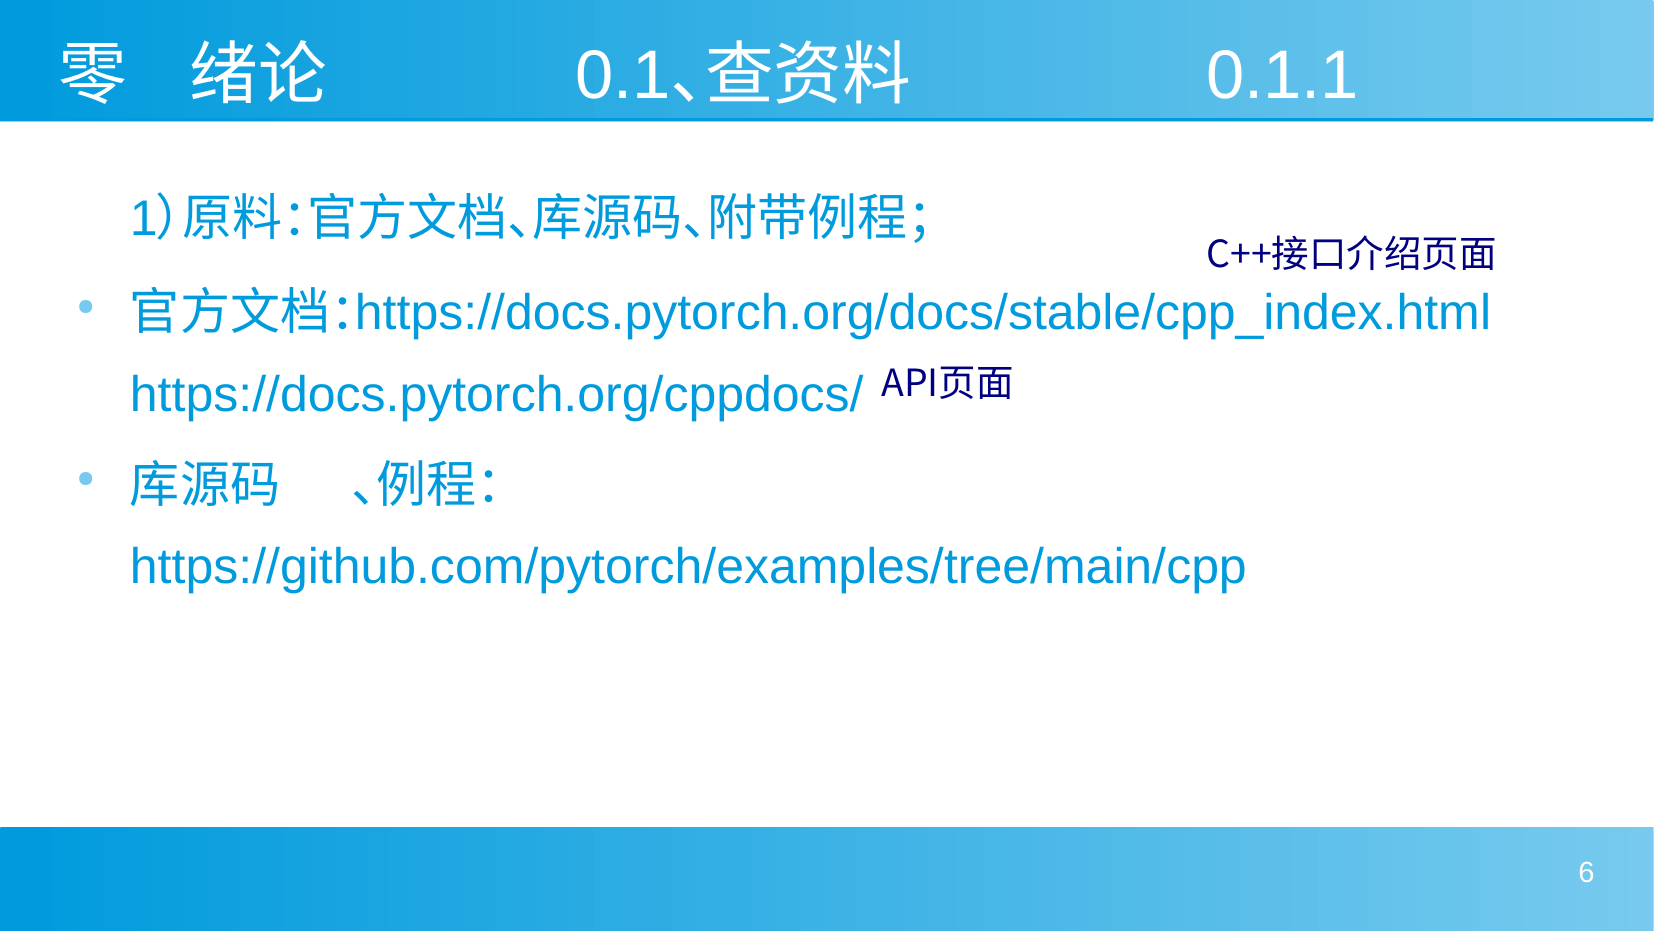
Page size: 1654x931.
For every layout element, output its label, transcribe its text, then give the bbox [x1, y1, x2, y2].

title 零 绪论 0.1、查资料 0.1.1 [59, 23, 1595, 115]
text_box API页面 [866, 345, 1048, 412]
text_box C++接口介绍页面 [1191, 216, 1528, 282]
list 1）原料：官方文档、库源码、附带例程； 官方文档：https://docs.pytorch.org/docs/stable/cpp_index.html https://docs.pytorch.org/cppdocs/ 库源码 、例程： https://github.com/pytorch/examples/tree/main/cpp [59, 177, 1595, 768]
